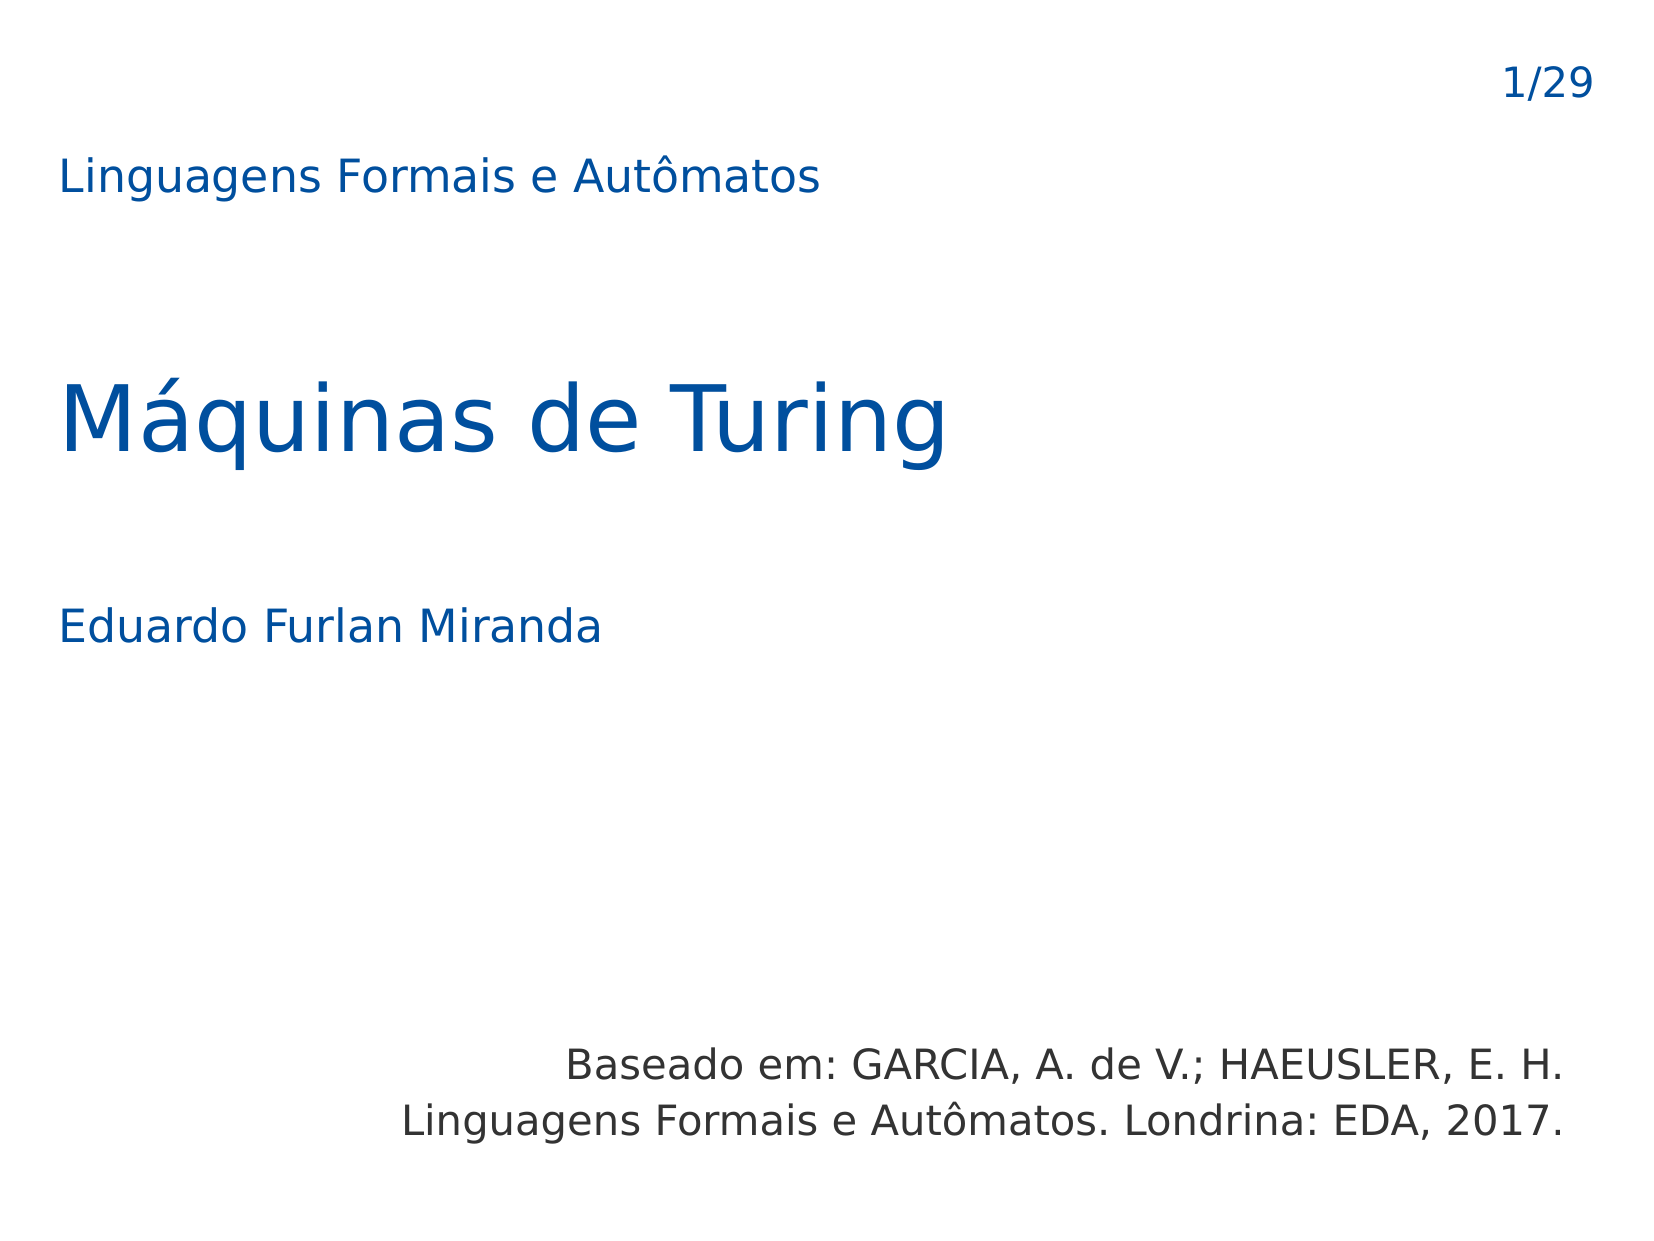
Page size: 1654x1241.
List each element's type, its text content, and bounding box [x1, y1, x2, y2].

list Baseado em: GARCIA, A. de V.; HAEUSLER, E. H. Linguagens Formais e Autômatos. Londrina: EDA, 2017. [366, 1033, 1565, 1211]
list Linguagens Formais e Autômatos Máquinas de Turing Eduardo Furlan Miranda [59, 141, 1625, 1211]
